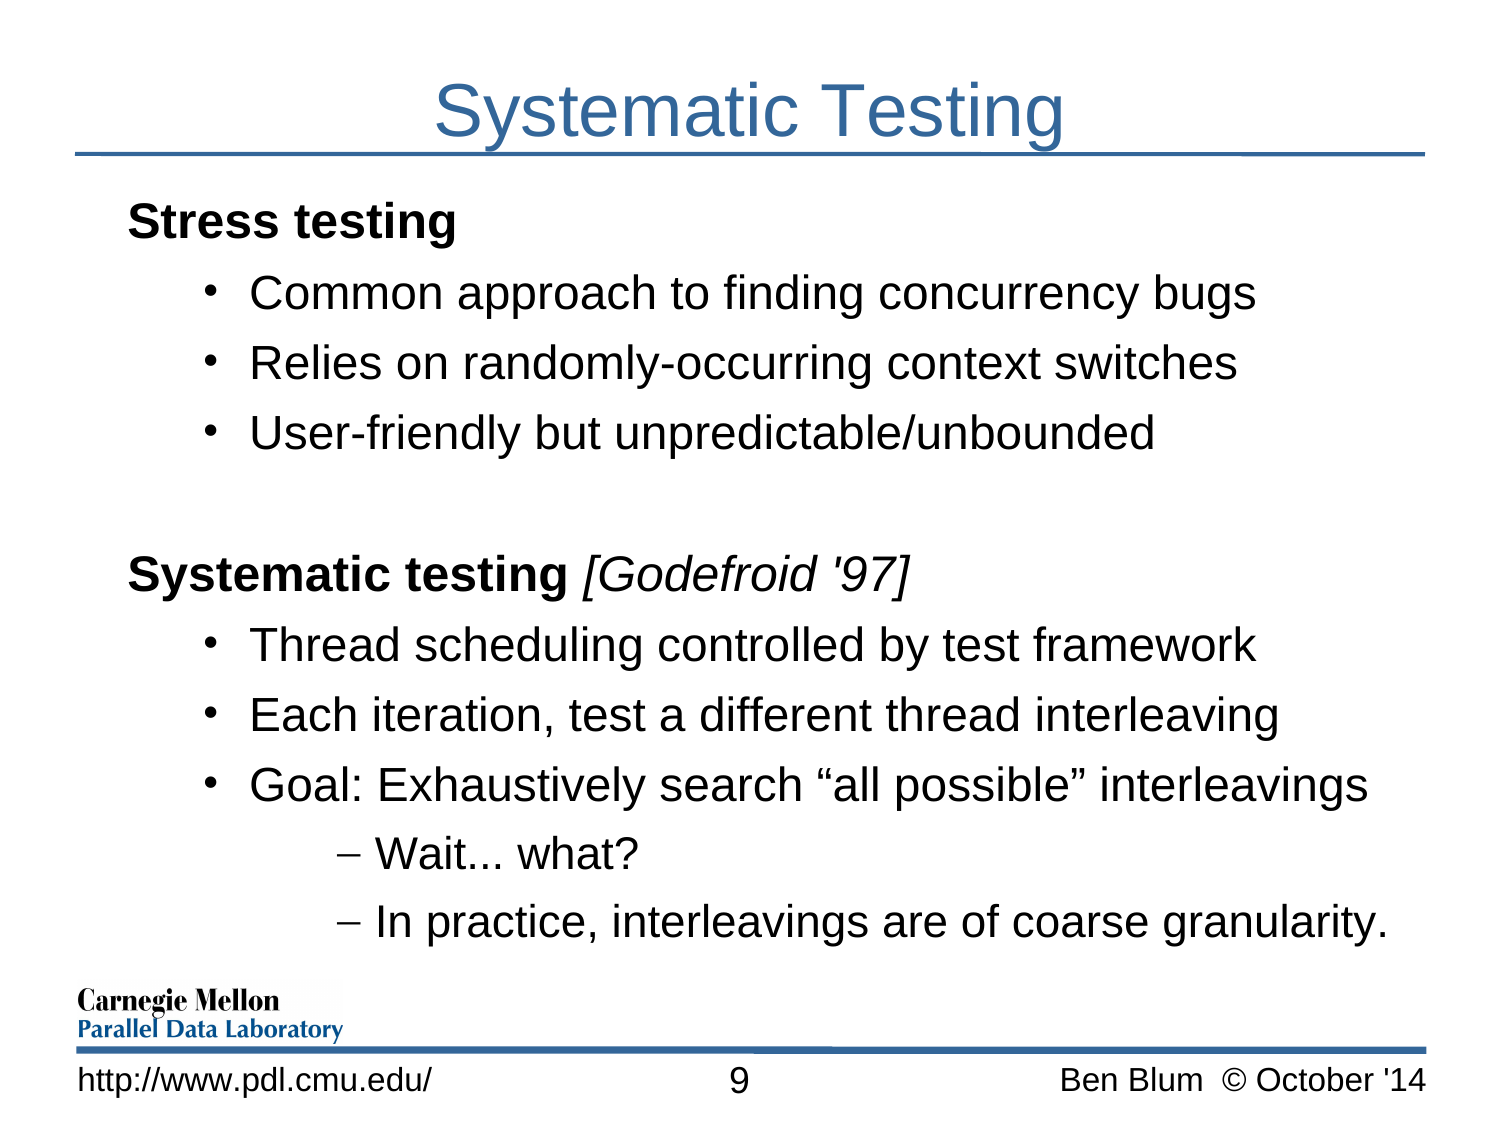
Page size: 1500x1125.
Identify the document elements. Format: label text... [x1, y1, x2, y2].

title Systematic Testing [112, 49, 1388, 163]
picture [77, 979, 343, 1044]
list Stress testing Common approach to finding concurrency bugs Relies on randomly-occurring context switches User-friendly but unpredictable/unbounded Systematic testing [Godefroid '97] Thread scheduling controlled by test framework Each iteration, test a different thread interleaving Goal: Exhaustively search “all possible” interleavings Wait... what? In practice, interleavings are of coarse granularity. [112, 181, 1426, 954]
